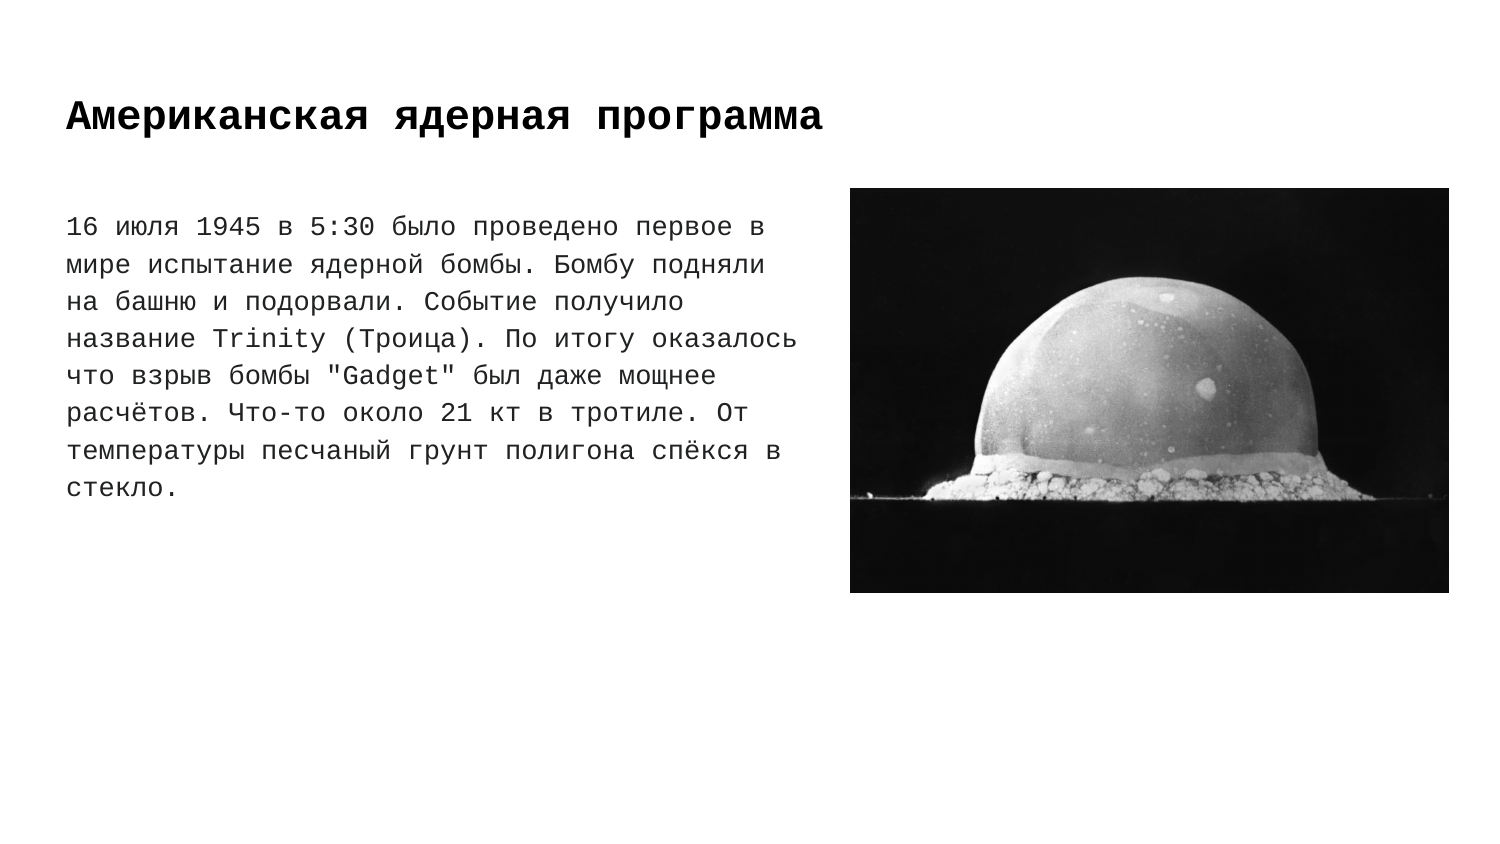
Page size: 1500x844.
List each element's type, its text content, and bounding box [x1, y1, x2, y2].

picture [850, 188, 1449, 593]
title Американская ядерная программа [51, 72, 1449, 167]
list 16 июля 1945 в 5:30 было проведено первое в мире испытание ядерной бомбы. Бомбу подняли на башню и подорвали. Событие получило название Trinity (Троица). По итогу оказалось что взрыв бомбы "Gadget" был даже мощнее расчётов. Что-то около 21 кт в тротиле. От температуры песчаный грунт полигона спёкся в стекло. [51, 189, 818, 783]
